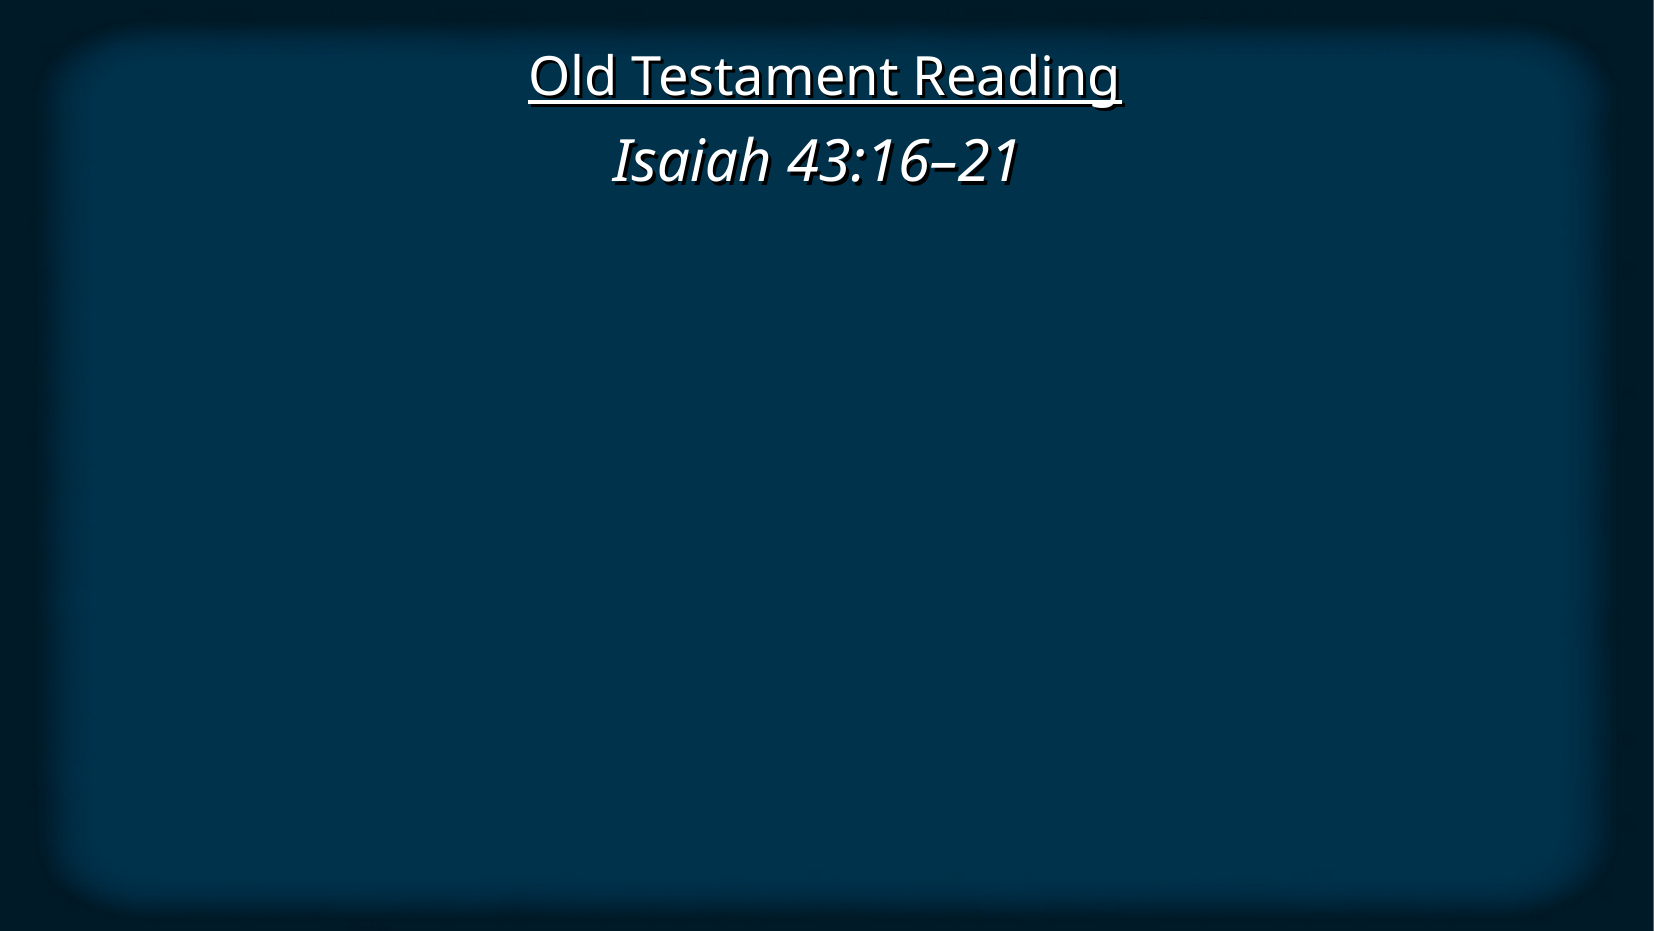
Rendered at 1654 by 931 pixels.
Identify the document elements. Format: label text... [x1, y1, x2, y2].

text_box Old Testament Reading Isaiah 43:16–21 [90, 30, 1561, 203]
picture [0, 0, 1654, 931]
